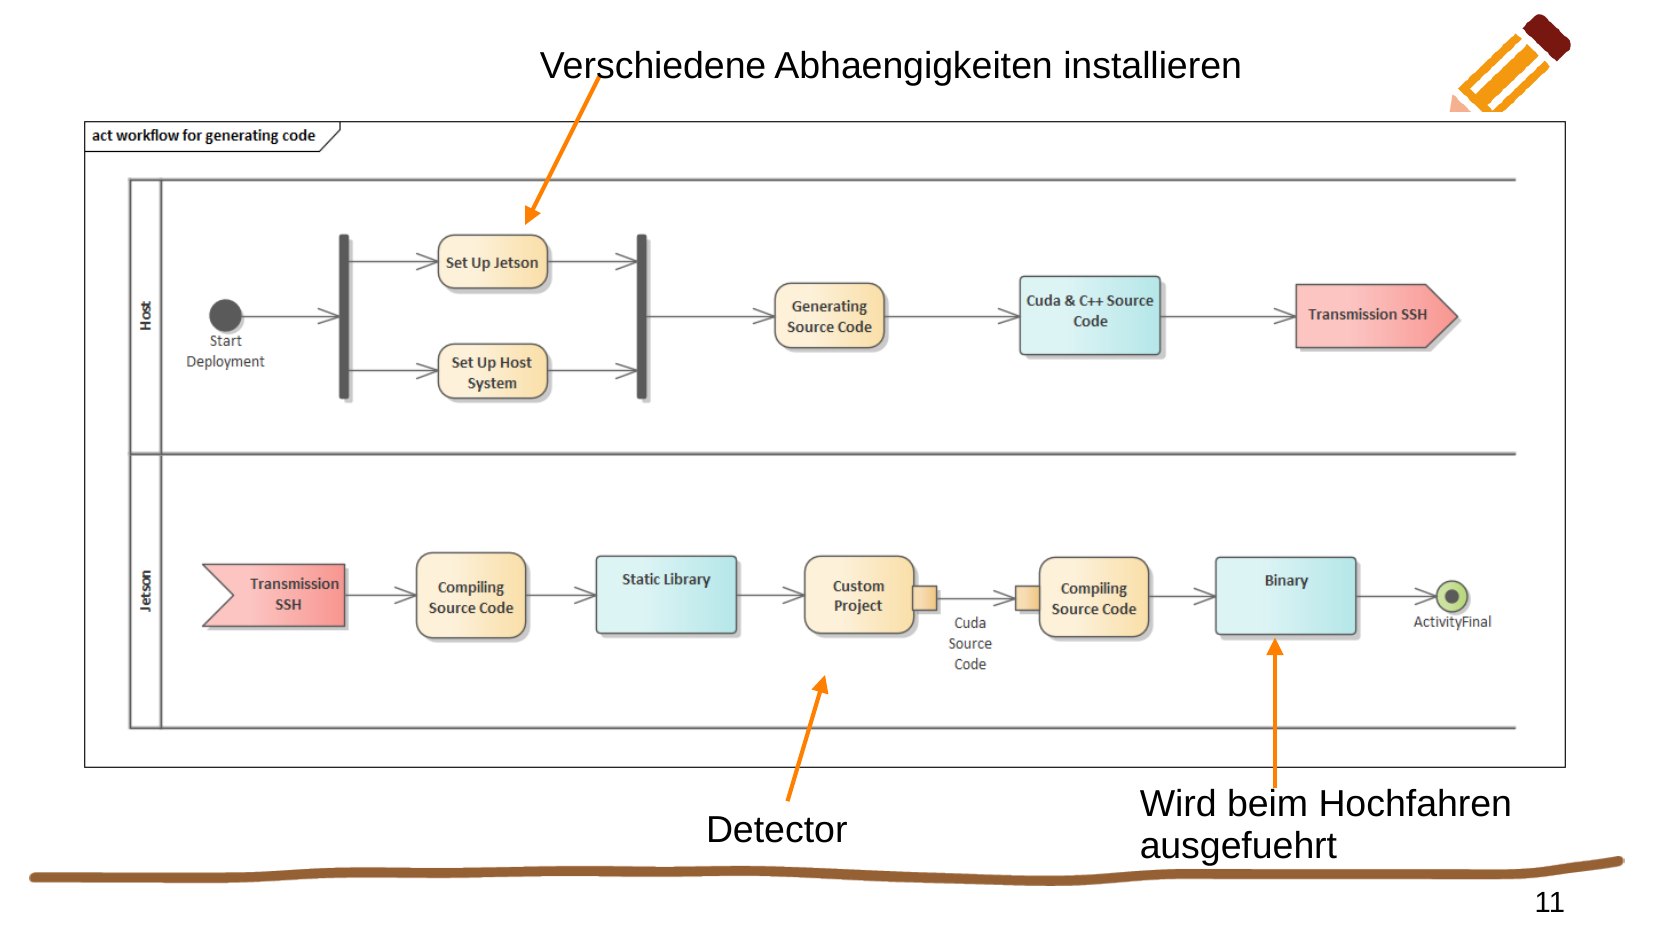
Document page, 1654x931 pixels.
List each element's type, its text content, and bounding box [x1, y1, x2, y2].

text_box Verschiedene Abhaengigkeiten installieren [525, 37, 1257, 95]
text_box Wird beim Hochfahren ausgefuehrt [1125, 775, 1527, 875]
picture [75, 14, 1574, 776]
text_box Detector [691, 801, 863, 901]
picture [863, 856, 1625, 886]
picture [29, 856, 691, 886]
